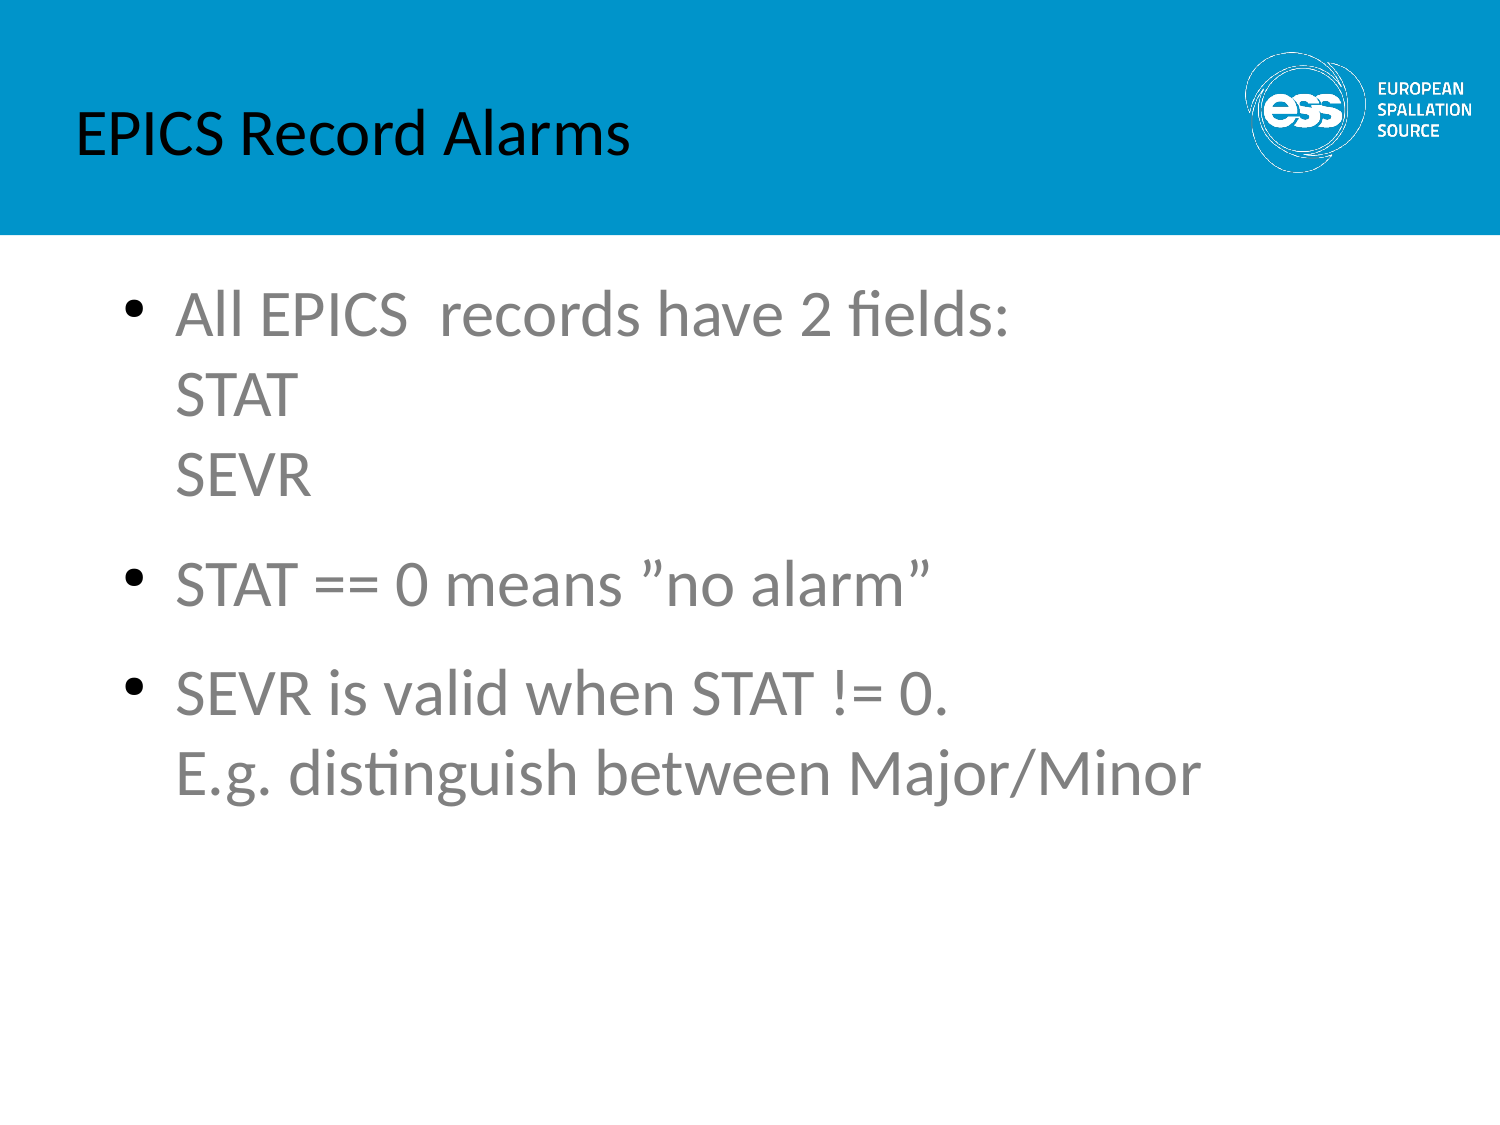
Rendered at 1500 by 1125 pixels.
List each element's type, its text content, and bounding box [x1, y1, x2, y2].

picture [1422, 125, 1428, 134]
list All EPICS records have 2 fields: STAT SEVR STAT == 0 means ”no alarm” SEVR is valid when STAT != 0. E.g. distinguish between Major/Minor [90, 262, 1441, 1005]
picture [1436, 104, 1444, 115]
picture [1400, 83, 1407, 94]
picture [1409, 104, 1415, 115]
picture [1398, 109, 1406, 115]
title EPICS Record Alarms [75, 45, 1247, 233]
picture [1379, 83, 1385, 94]
picture [1264, 94, 1342, 127]
picture [1432, 125, 1438, 136]
picture [1423, 83, 1430, 94]
picture [1418, 104, 1423, 115]
picture [1443, 86, 1450, 93]
picture [1454, 83, 1458, 94]
picture [1389, 104, 1393, 115]
